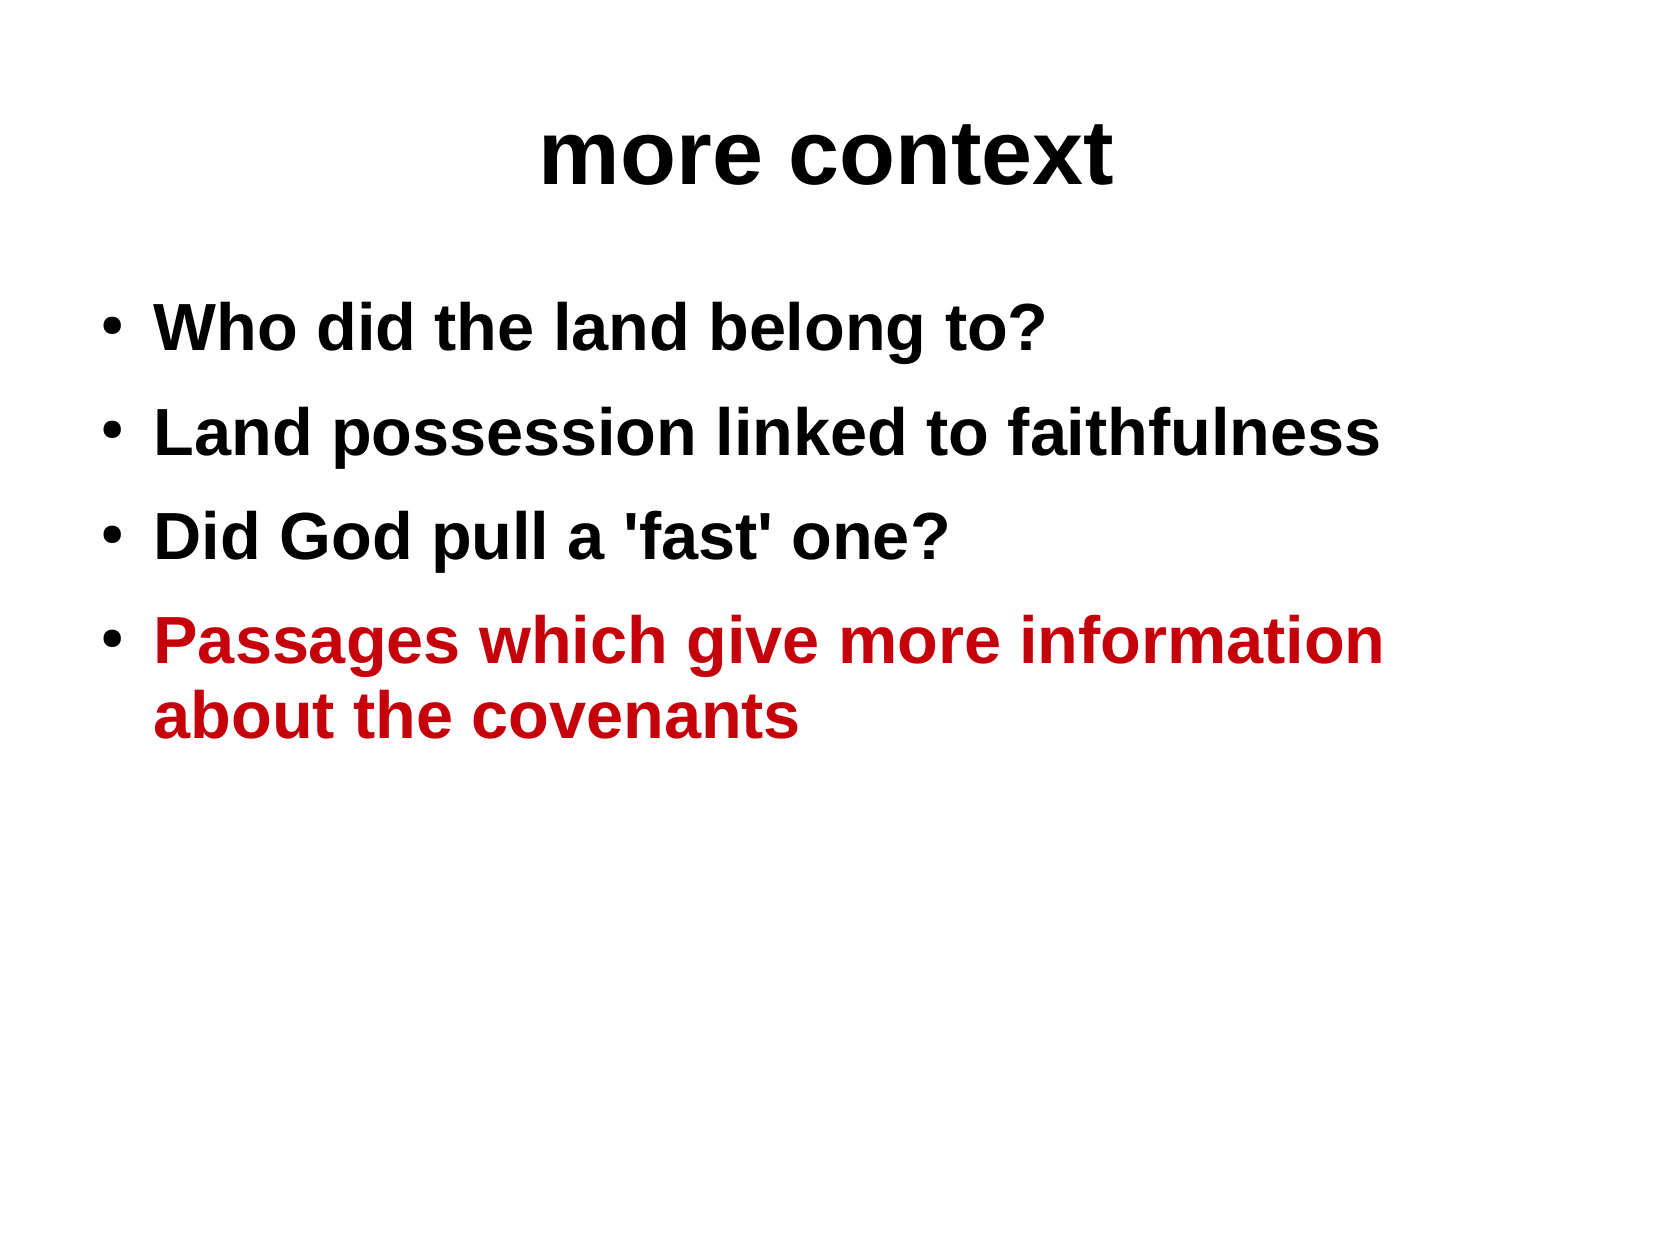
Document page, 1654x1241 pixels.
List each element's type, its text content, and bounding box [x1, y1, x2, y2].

list Who did the land belong to? Land possession linked to faithfulness Did God pull a 'fast' one? Passages which give more information about the covenants [82, 290, 1571, 1109]
title more context [82, 49, 1571, 257]
